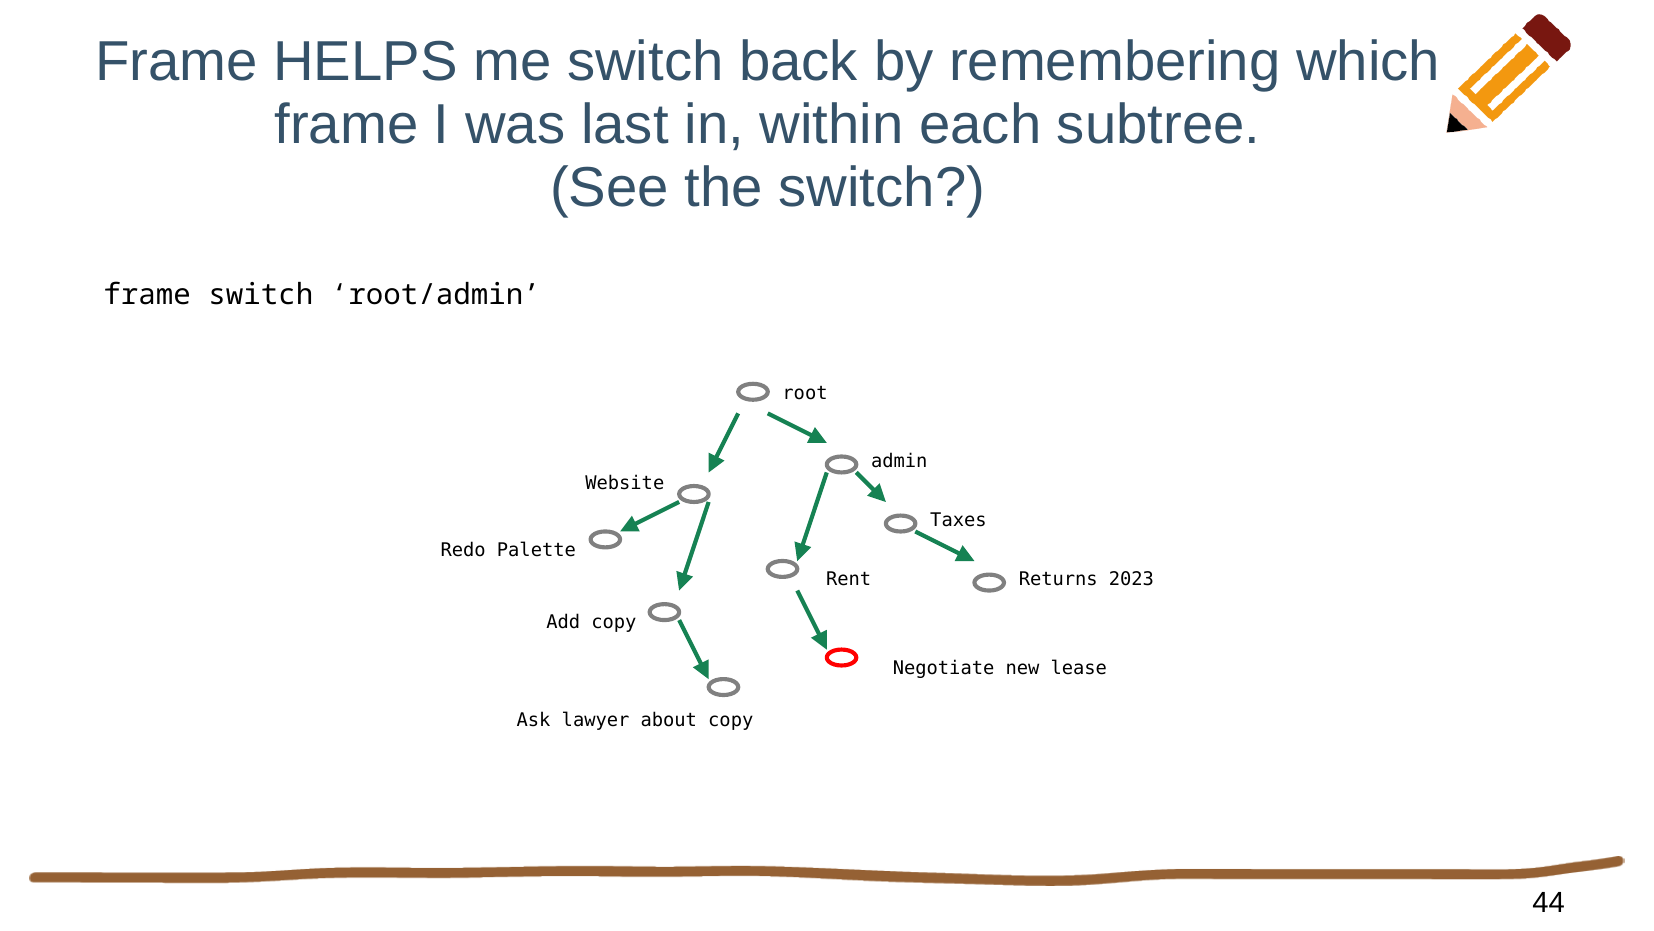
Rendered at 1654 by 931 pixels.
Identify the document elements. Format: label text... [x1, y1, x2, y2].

text_box [974, 574, 1003, 591]
text_box [738, 383, 767, 400]
text_box [708, 679, 739, 696]
picture [1446, 14, 1571, 133]
text_box [826, 649, 857, 666]
text_box Returns 2023 [1003, 561, 1169, 598]
text_box Website [570, 465, 680, 502]
text_box root [767, 374, 843, 412]
text_box Ask lawyer about copy [501, 701, 768, 739]
text_box Add copy [531, 604, 652, 642]
text_box [885, 515, 915, 532]
text_box [767, 560, 798, 577]
text_box Redo Palette [425, 531, 591, 569]
text_box Taxes [915, 501, 1002, 539]
title Frame HELPS me switch back by remembering which frame I was last in, within each subtree. (See the switch?) [88, 29, 1447, 237]
text_box [826, 456, 856, 473]
text_box Rent [811, 561, 886, 598]
picture [29, 856, 1625, 886]
text_box [680, 486, 709, 502]
text_box [591, 531, 621, 548]
text_box [652, 604, 680, 621]
text_box frame switch ‘root/admin’ [88, 265, 574, 310]
text_box Negotiate new lease [878, 649, 1122, 687]
text_box admin [856, 442, 943, 480]
